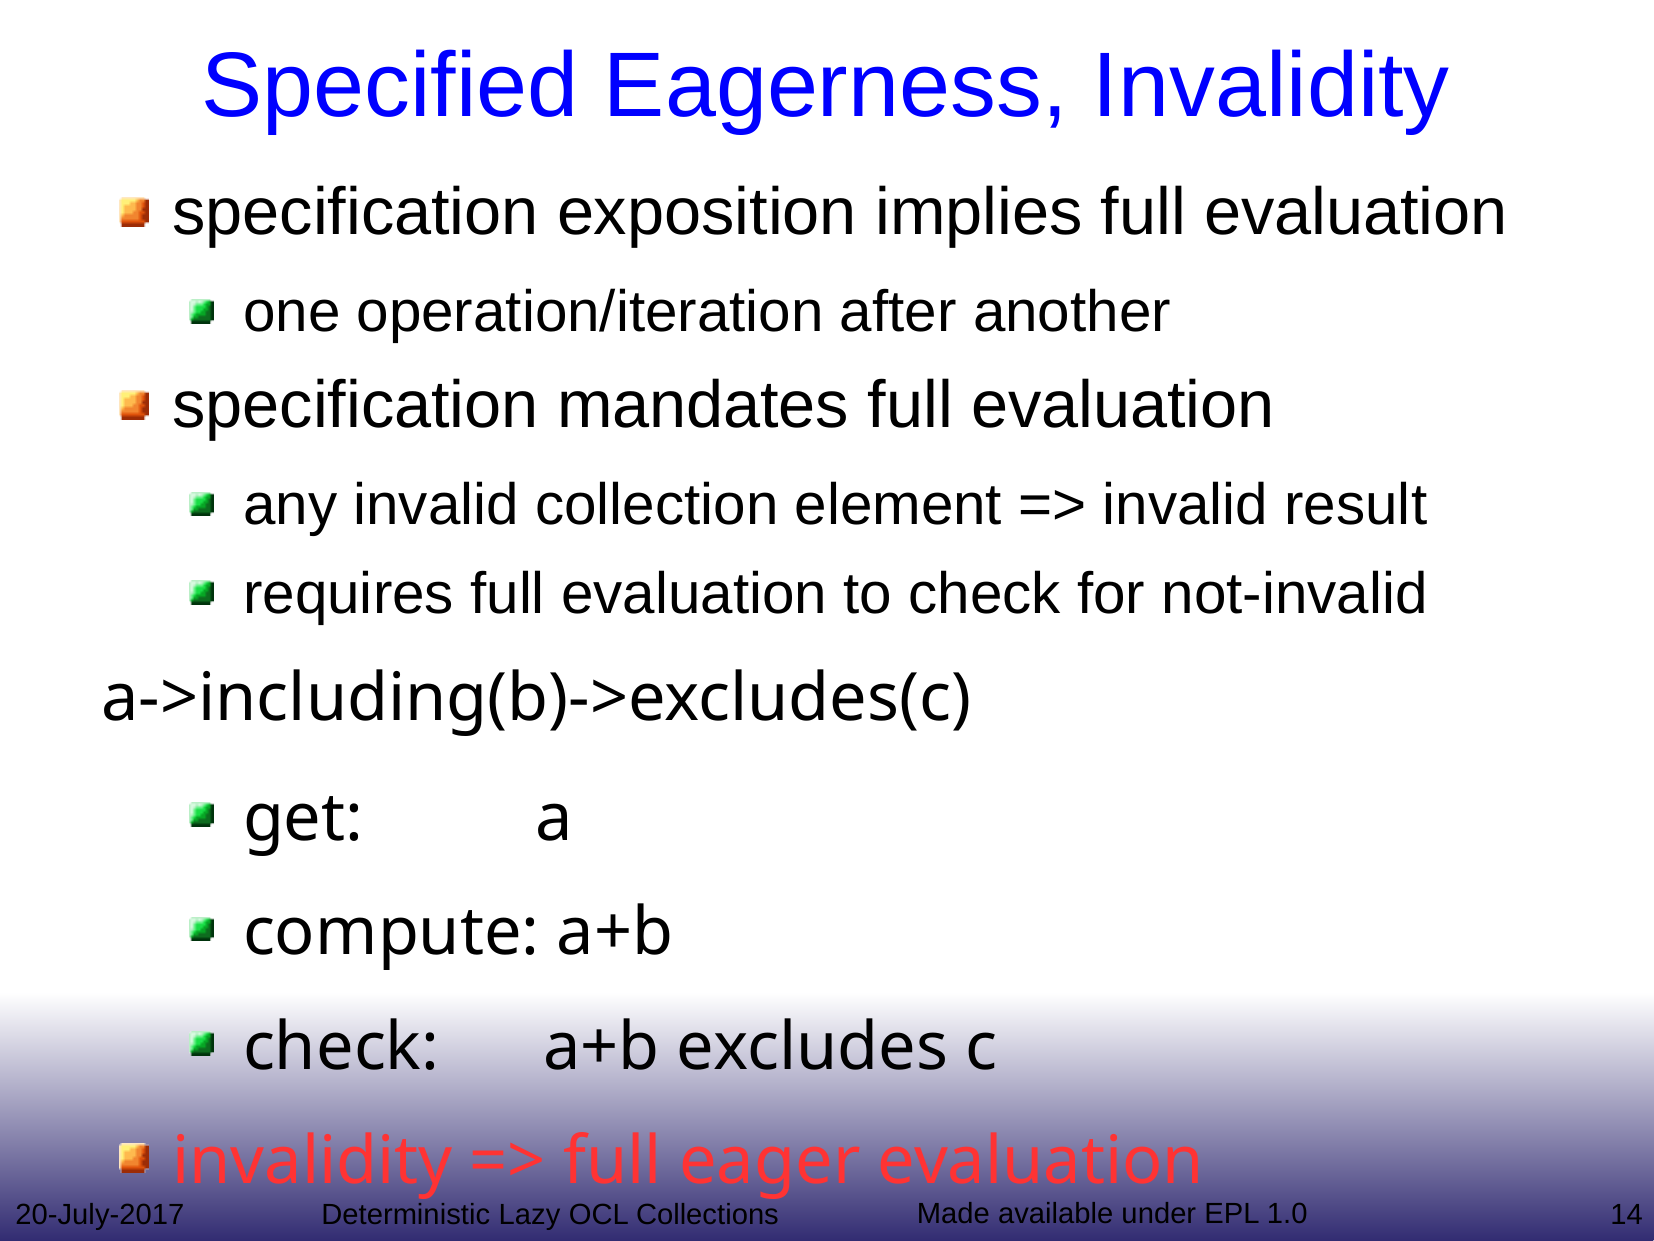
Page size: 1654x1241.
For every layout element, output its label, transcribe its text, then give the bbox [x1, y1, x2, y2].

list specification exposition implies full evaluation one operation/iteration after another specification mandates full evaluation any invalid collection element => invalid result requires full evaluation to check for not-invalid a->including(b)->excludes(c) get: a compute: a+b check: a+b excludes c invalidity => full eager evaluation [101, 174, 1590, 1223]
title Specified Eagerness, Invalidity [82, 17, 1571, 153]
